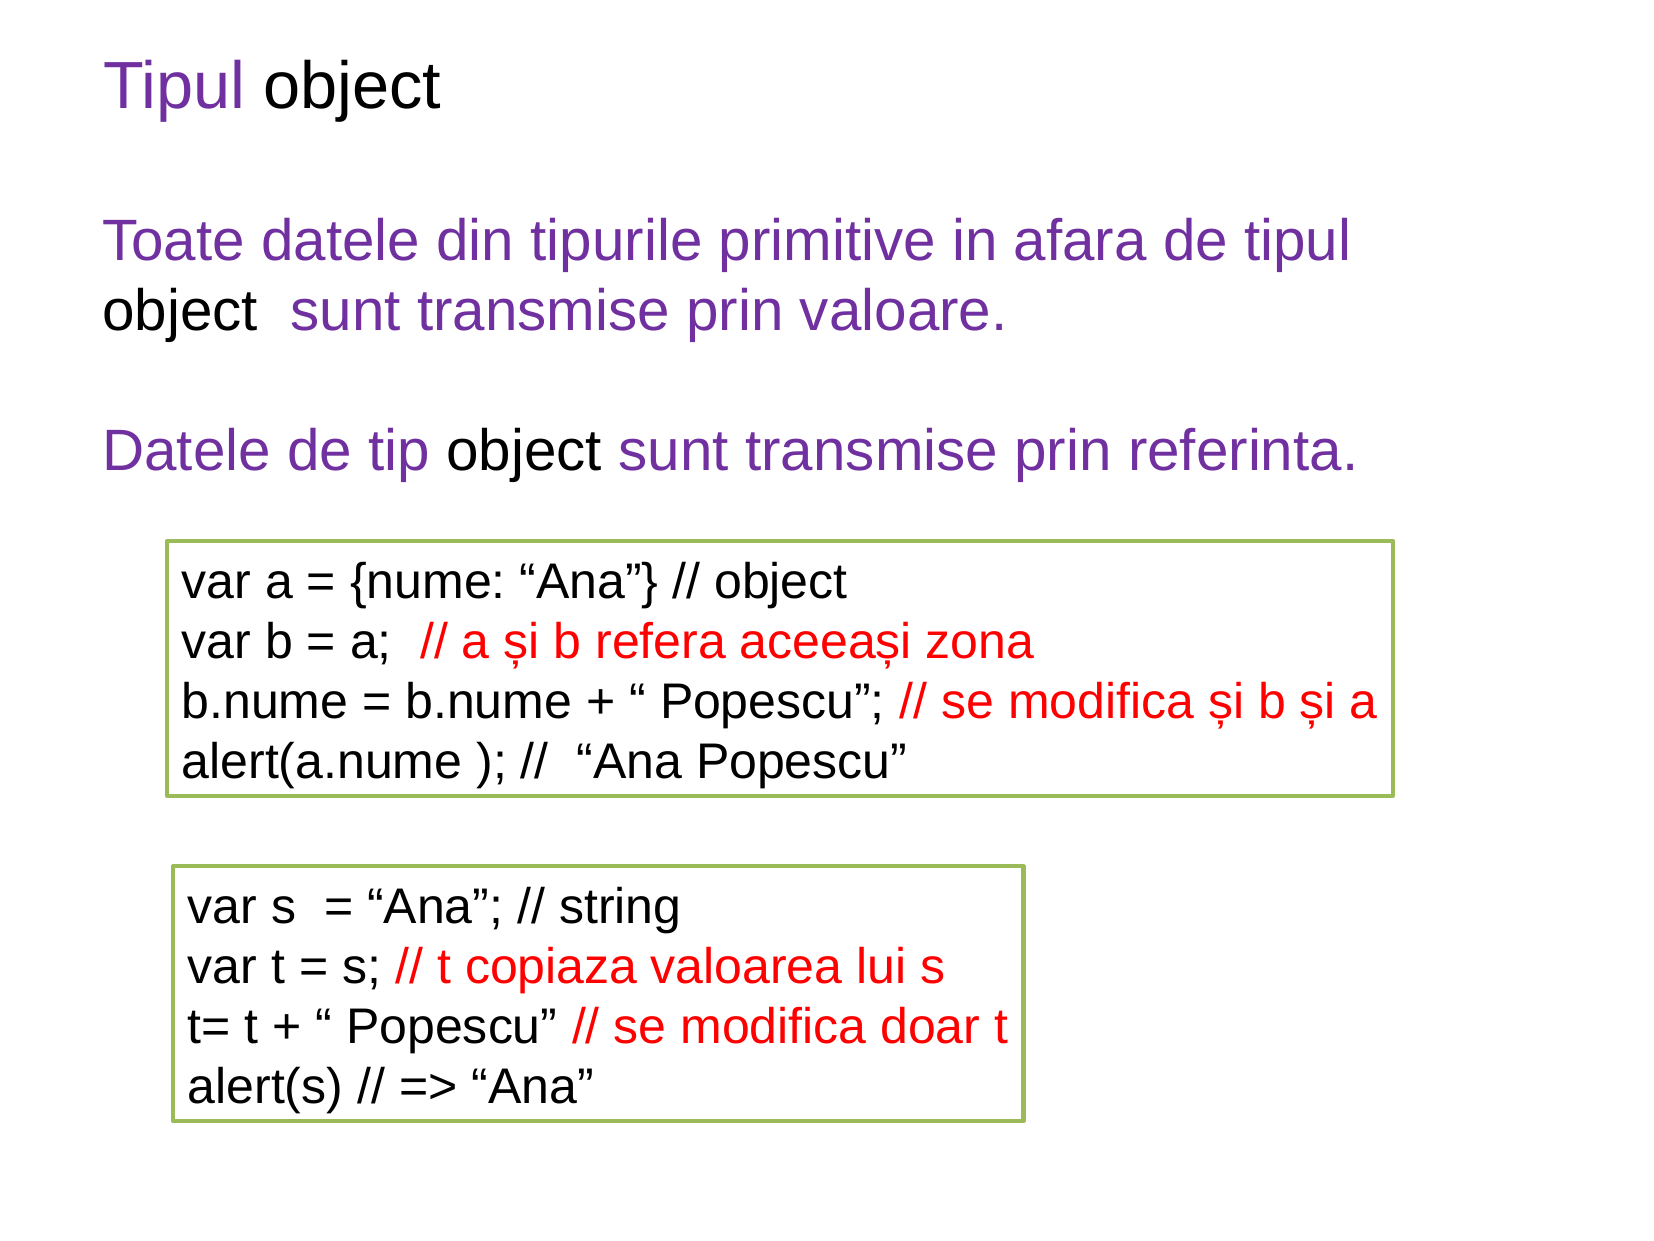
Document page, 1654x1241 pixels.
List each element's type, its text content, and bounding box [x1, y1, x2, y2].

text_box var s = “Ana”; // string var t = s; // t copiaza valoarea lui s t= t + “ Popescu” // se modifica doar t alert(s) // => “Ana” [172, 866, 1024, 1122]
text_box Toate datele din tipurile primitive in afara de tipul object sunt transmise prin valoare. Datele de tip object sunt transmise prin referinta. [87, 195, 1375, 490]
text_box Tipul object [88, 34, 457, 130]
text_box var a = {nume: “Ana”} // object var b = a; // a și b refera aceeași zona b.nume = b.nume + “ Popescu”; // se modifica și b și a alert(a.nume ); // “Ana Popescu” [167, 540, 1393, 796]
